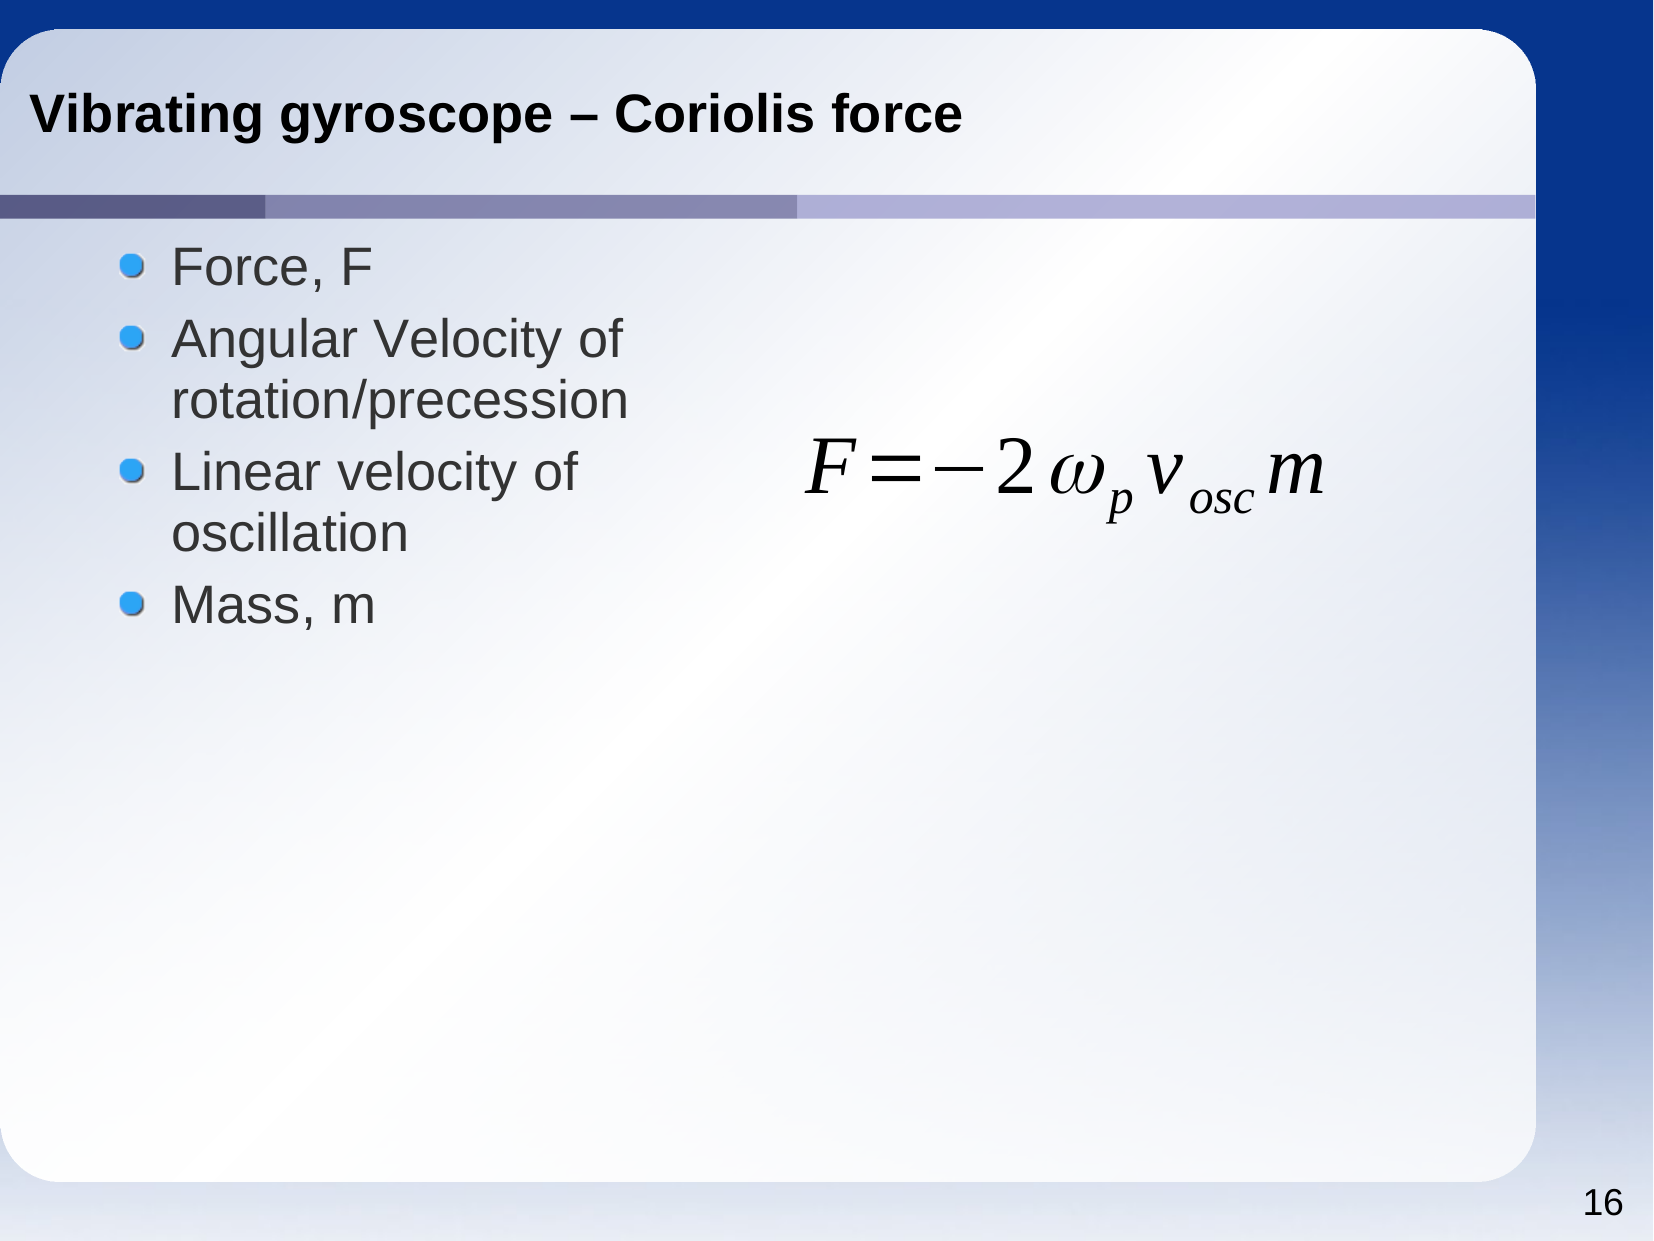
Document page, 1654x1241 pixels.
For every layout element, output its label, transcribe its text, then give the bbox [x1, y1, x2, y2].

list Force, F Angular Velocity of rotation/precession Linear velocity of oscillation Mass, m [29, 236, 750, 1152]
title Vibrating gyroscope – Coriolis force [29, 49, 1506, 178]
picture [0, 0, 1654, 1241]
chart [795, 420, 1334, 525]
